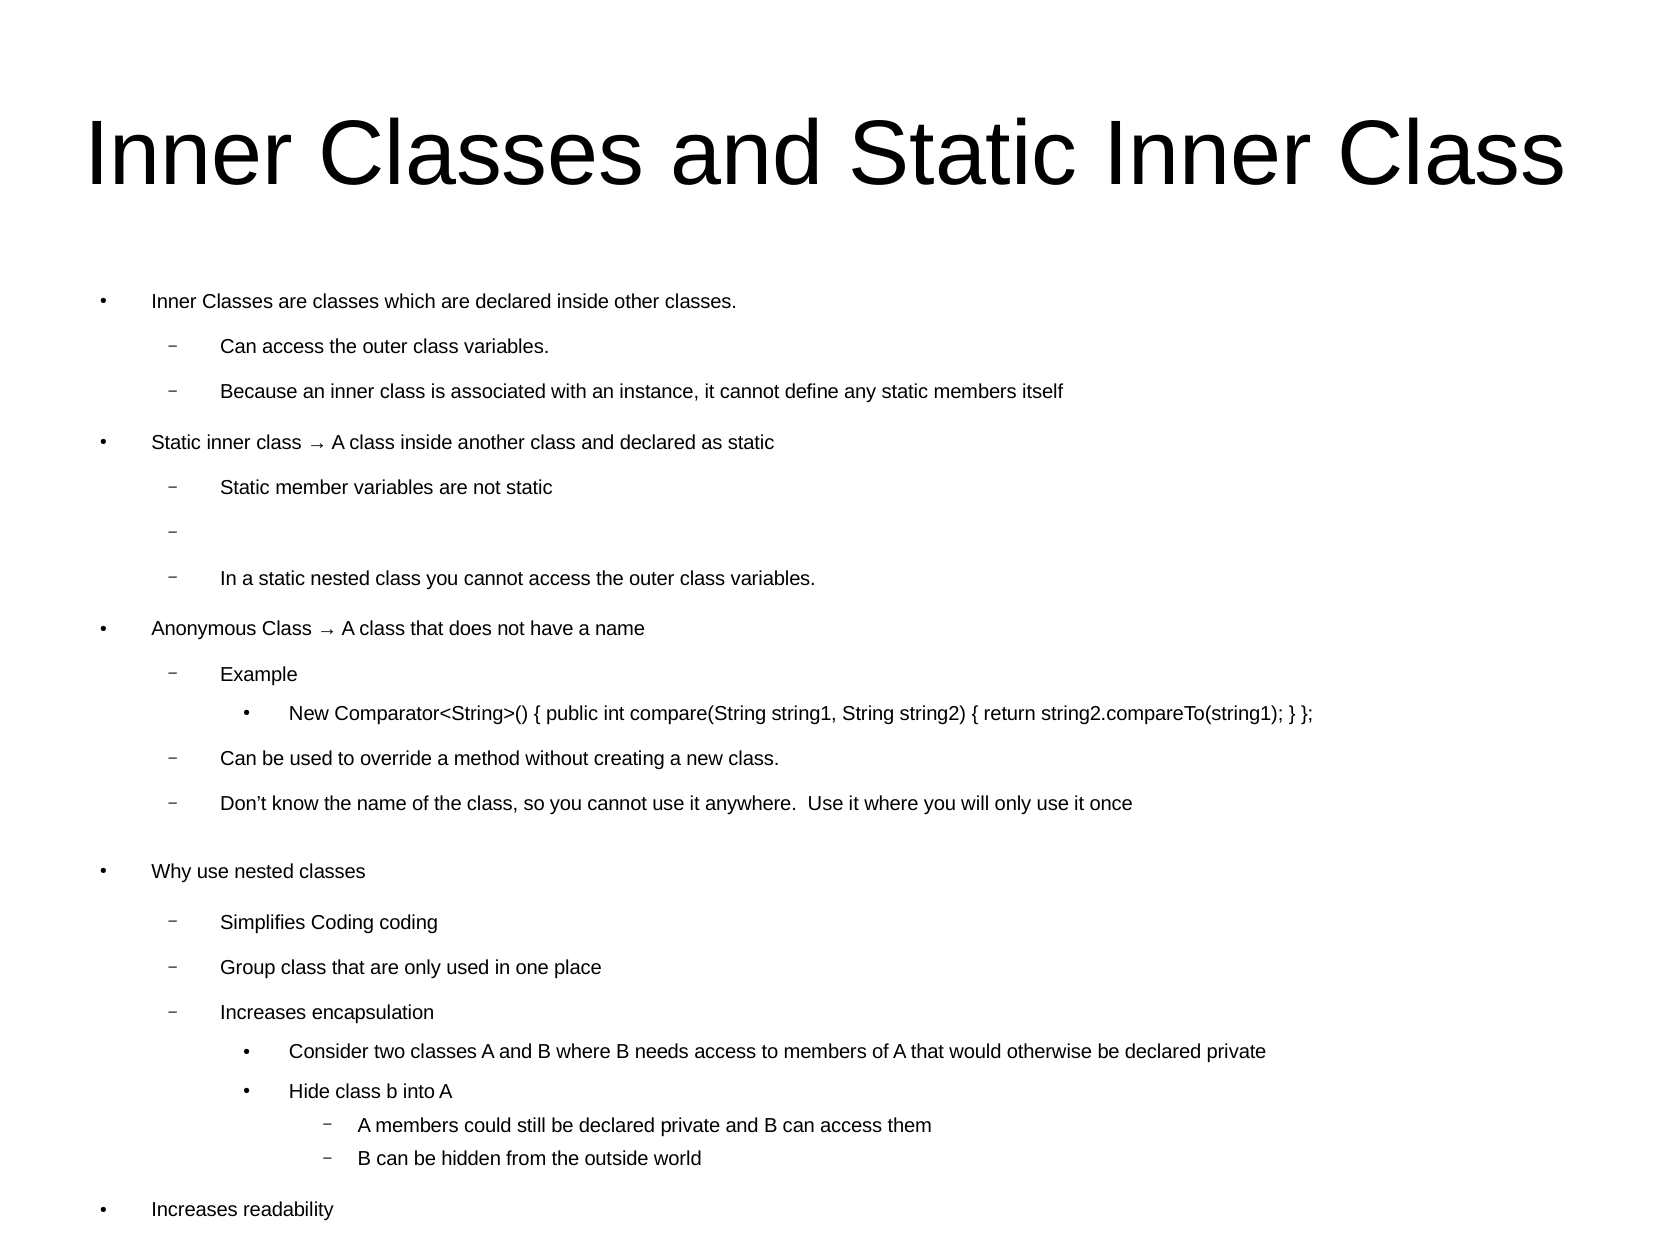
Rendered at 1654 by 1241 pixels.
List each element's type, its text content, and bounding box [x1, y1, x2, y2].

title Inner Classes and Static Inner Class [82, 49, 1571, 257]
list Inner Classes are classes which are declared inside other classes. Can access the outer class variables. Because an inner class is associated with an instance, it cannot define any static members itself Static inner class → A class inside another class and declared as static Static member variables are not static In a static nested class you cannot access the outer class variables. Anonymous Class → A class that does not have a name Example New Comparator<String>() { public int compare(String string1, String string2) { return string2.compareTo(string1); } }; Can be used to override a method without creating a new class. Don’t know the name of the class, so you cannot use it anywhere. Use it where you will only use it once Why use nested classes Simplifies Coding coding Group class that are only used in one place Increases encapsulation Consider two classes A and B where B needs access to members of A that would otherwise be declared private Hide class b into A A members could still be declared private and B can access them B can be hidden from the outside world Increases readability [82, 290, 1571, 1231]
